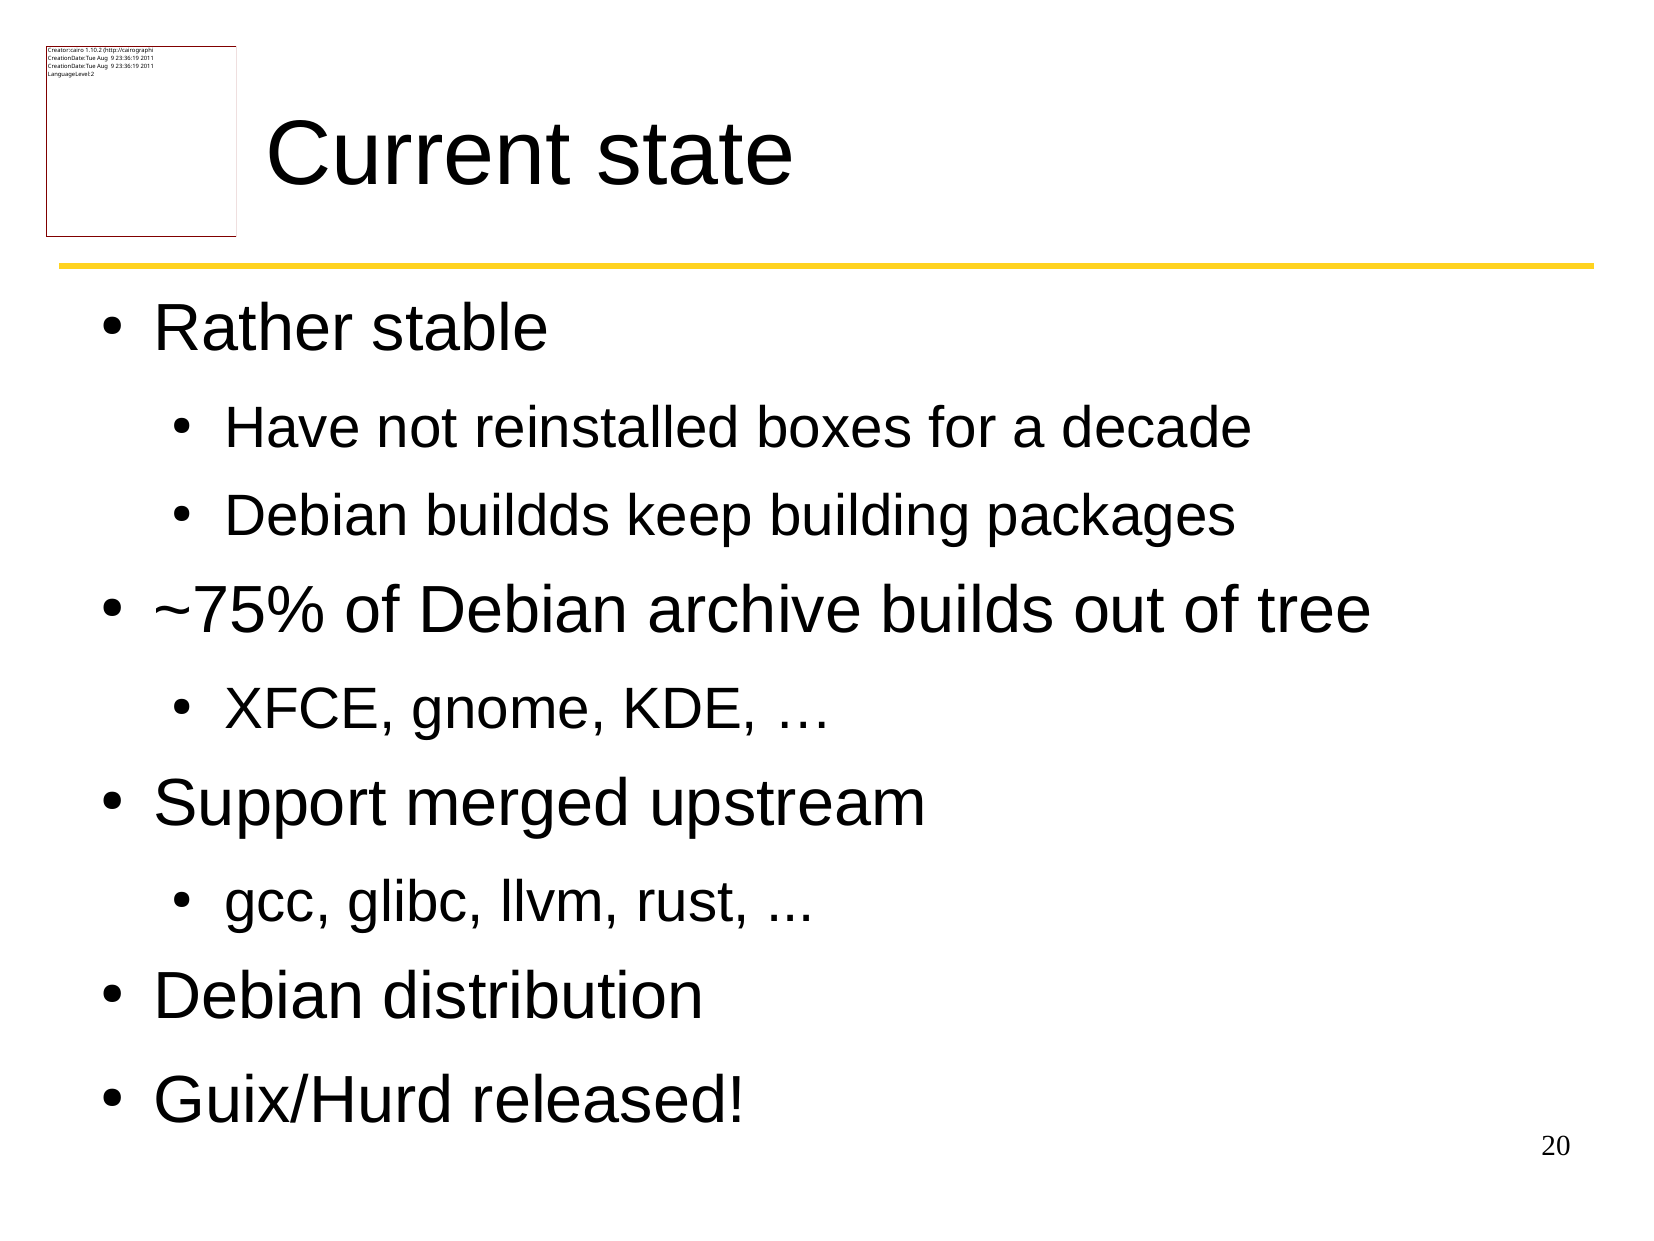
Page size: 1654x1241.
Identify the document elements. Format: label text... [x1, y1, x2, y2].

list Rather stable Have not reinstalled boxes for a decade Debian buildds keep building packages ~75% of Debian archive builds out of tree XFCE, gnome, KDE, … Support merged upstream gcc, glibc, llvm, rust, ... Debian distribution Guix/Hurd released! [82, 290, 1571, 1152]
title Current state [265, 49, 1571, 257]
